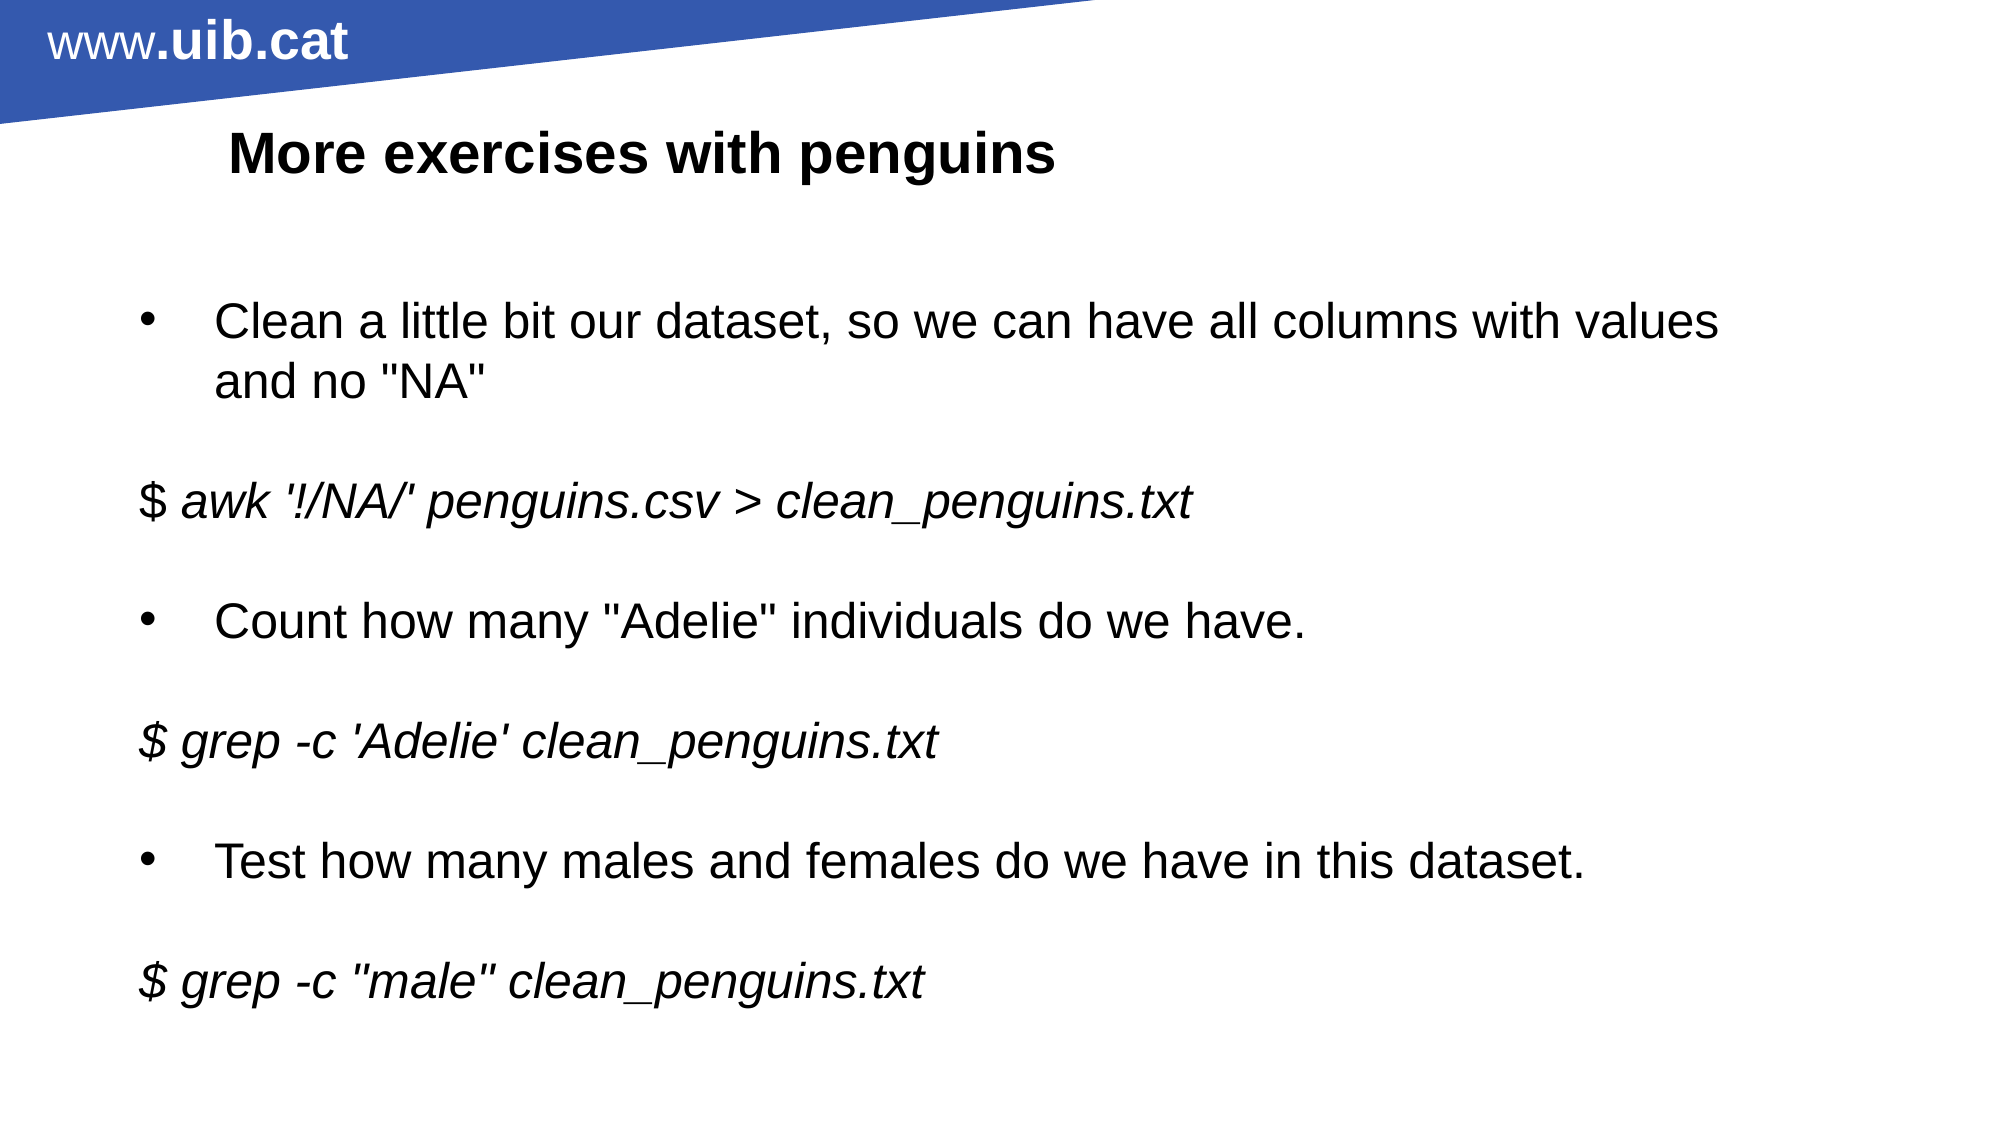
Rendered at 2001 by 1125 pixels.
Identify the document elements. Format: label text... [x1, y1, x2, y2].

text_box More exercises with penguins [213, 107, 1135, 193]
text_box Clean a little bit our dataset, so we can have all columns with values and no "NA" $ awk '!/NA/' penguins.csv > clean_penguins.txt Count how many "Adelie" individuals do we have. $ grep -c 'Adelie' clean_penguins.txt Test how many males and females do we have in this dataset. $ grep -c "male" clean_penguins.txt [124, 236, 1779, 965]
